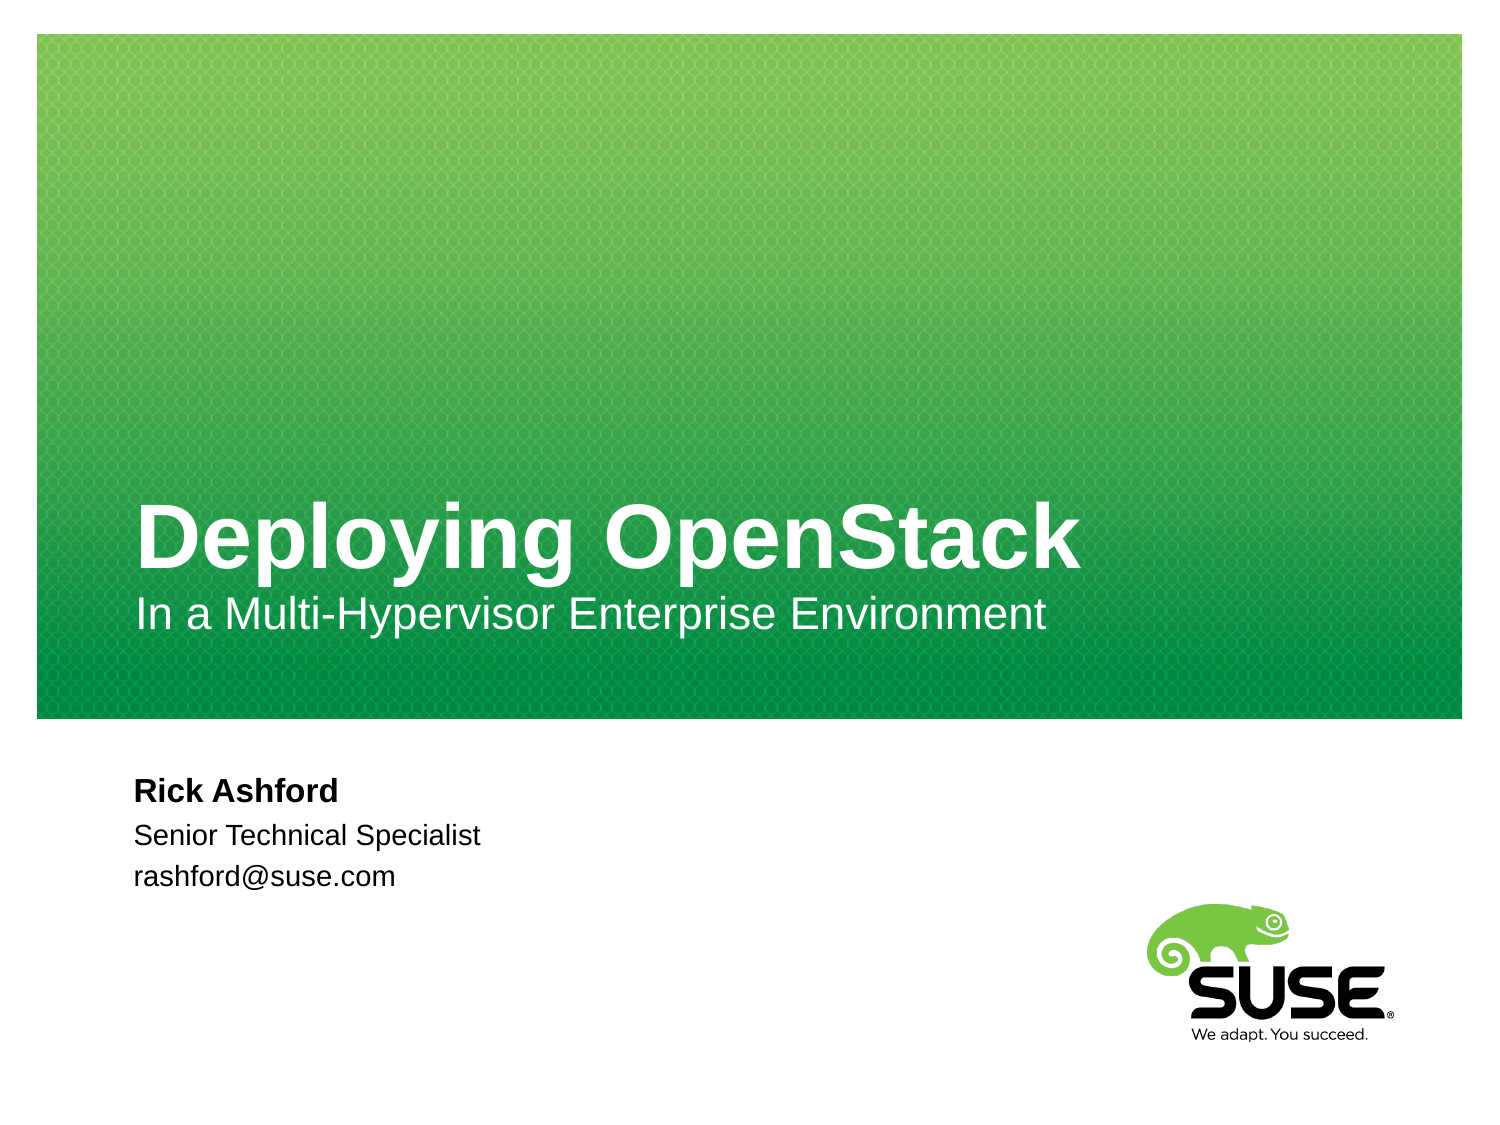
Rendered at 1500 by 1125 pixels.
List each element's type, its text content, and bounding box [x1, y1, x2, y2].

subtitle Rick Ashford Senior Technical Specialist rashford@suse.com [133, 772, 758, 969]
title Deploying OpenStack In a Multi-Hypervisor Enterprise Environment [135, 388, 1409, 640]
picture [1147, 904, 1394, 1042]
picture [37, 34, 1463, 719]
